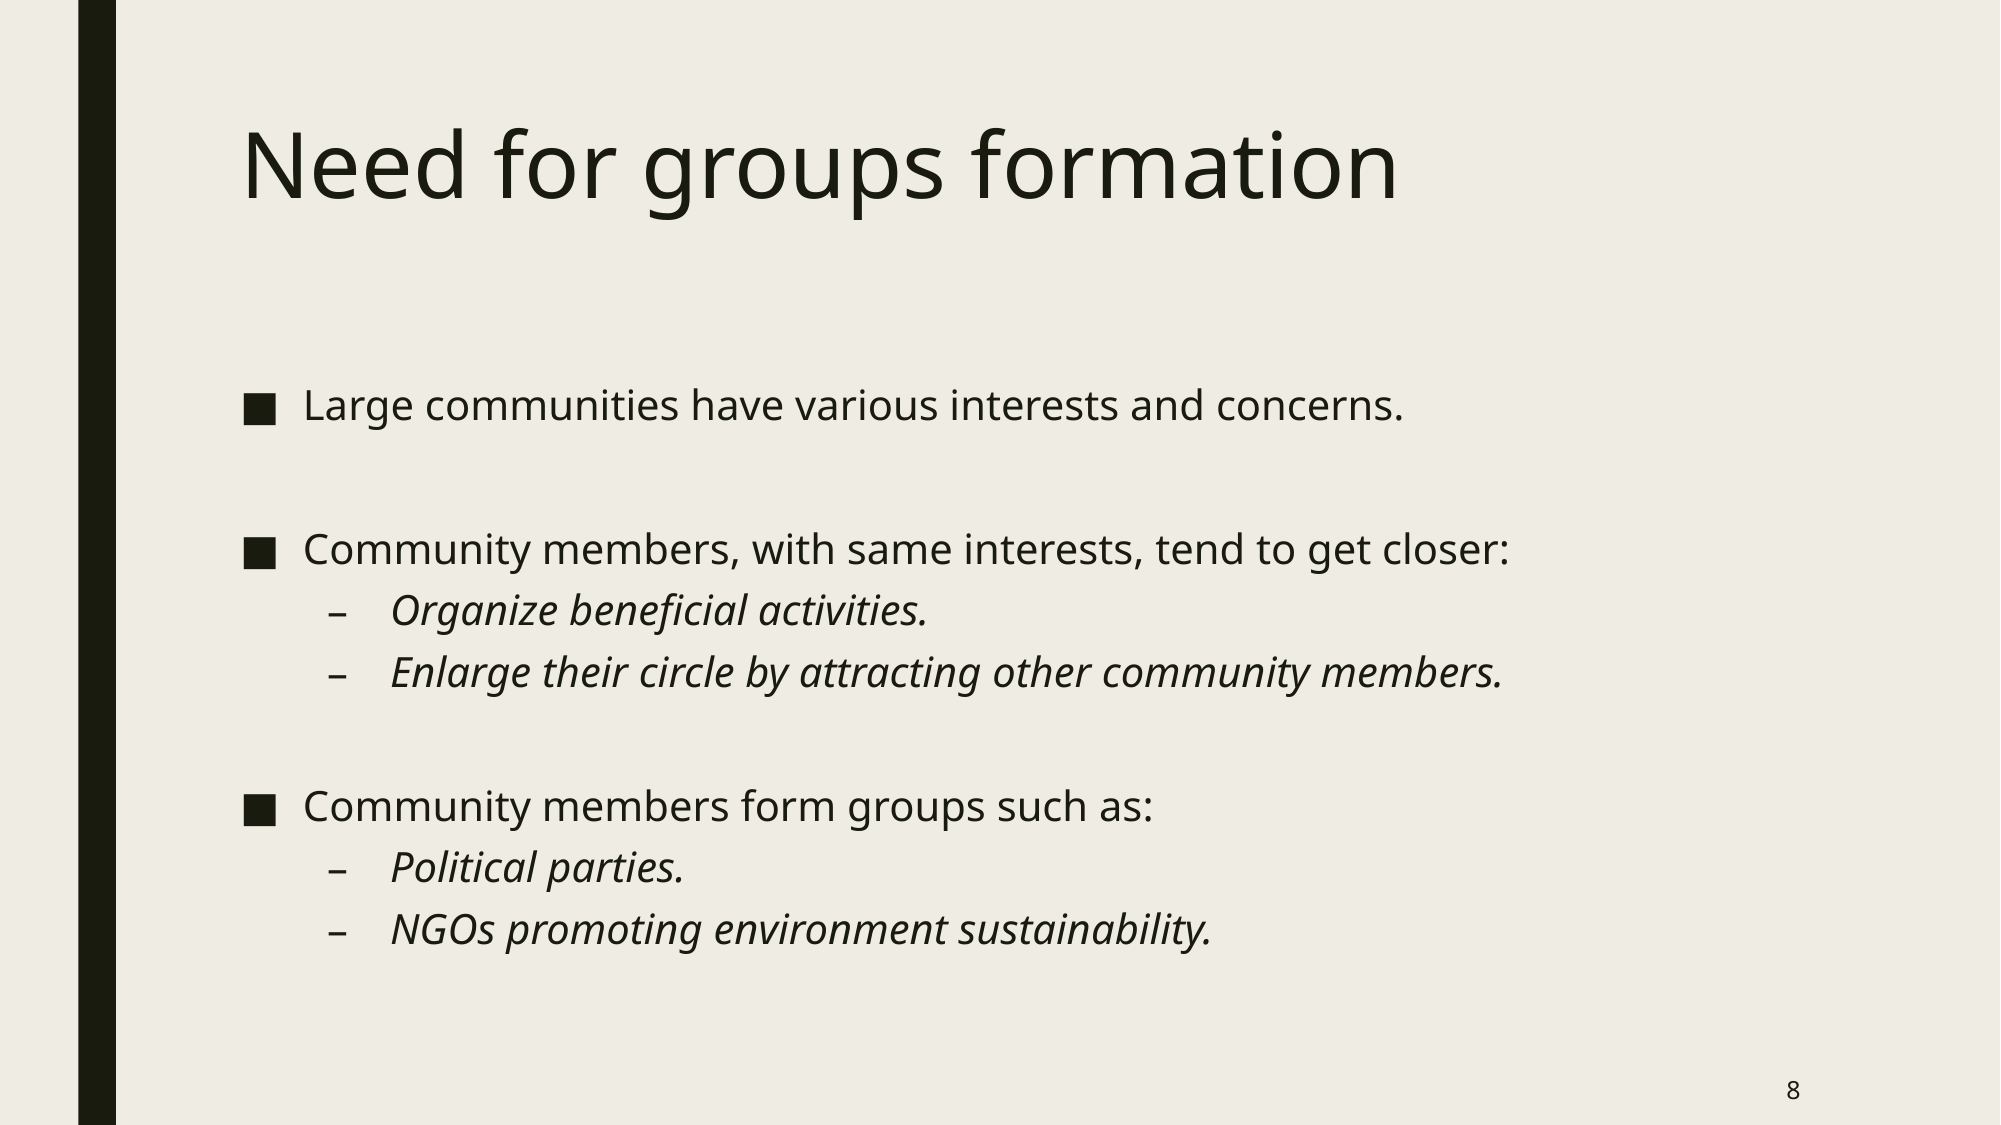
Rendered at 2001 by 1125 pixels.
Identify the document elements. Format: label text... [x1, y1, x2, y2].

list Large communities have various interests and concerns. Community members, with same interests, tend to get closer: Organize beneficial activities. Enlarge their circle by attracting other community members. Community members form groups such as: Political parties. NGOs promoting environment sustainability. [225, 375, 1800, 963]
title Need for groups formation [225, 112, 1800, 357]
slide_number <number> [1553, 1058, 1816, 1125]
